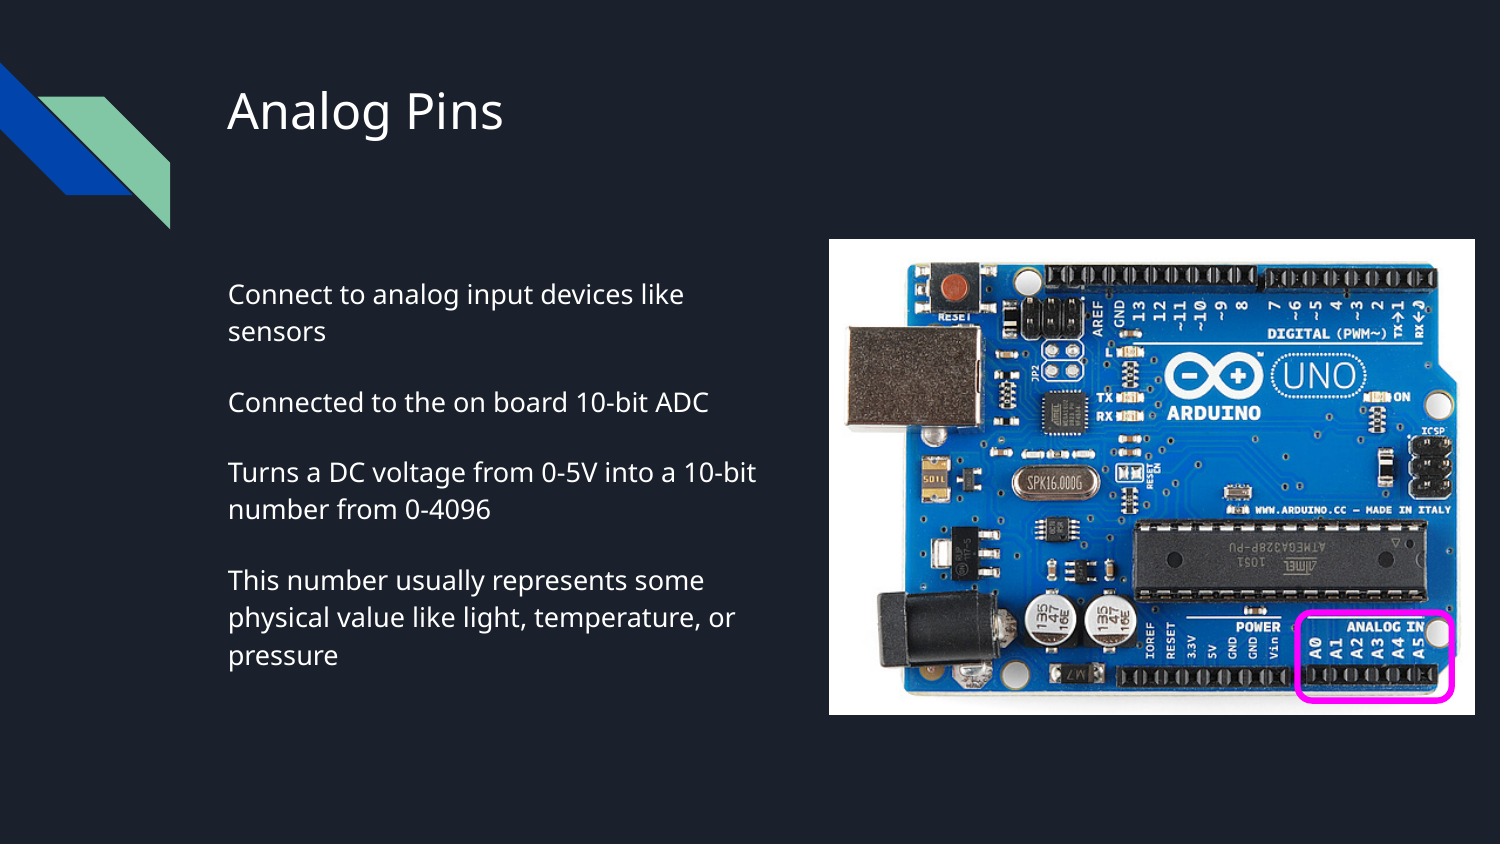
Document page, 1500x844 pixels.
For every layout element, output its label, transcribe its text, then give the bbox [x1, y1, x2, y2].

title Analog Pins [212, 64, 1368, 215]
picture [829, 239, 1475, 715]
list Connect to analog input devices like sensors Connected to the on board 10-bit ADC Turns a DC voltage from 0-5V into a 10-bit number from 0-4096 This number usually represents some physical value like light, temperature, or pressure [212, 257, 805, 735]
